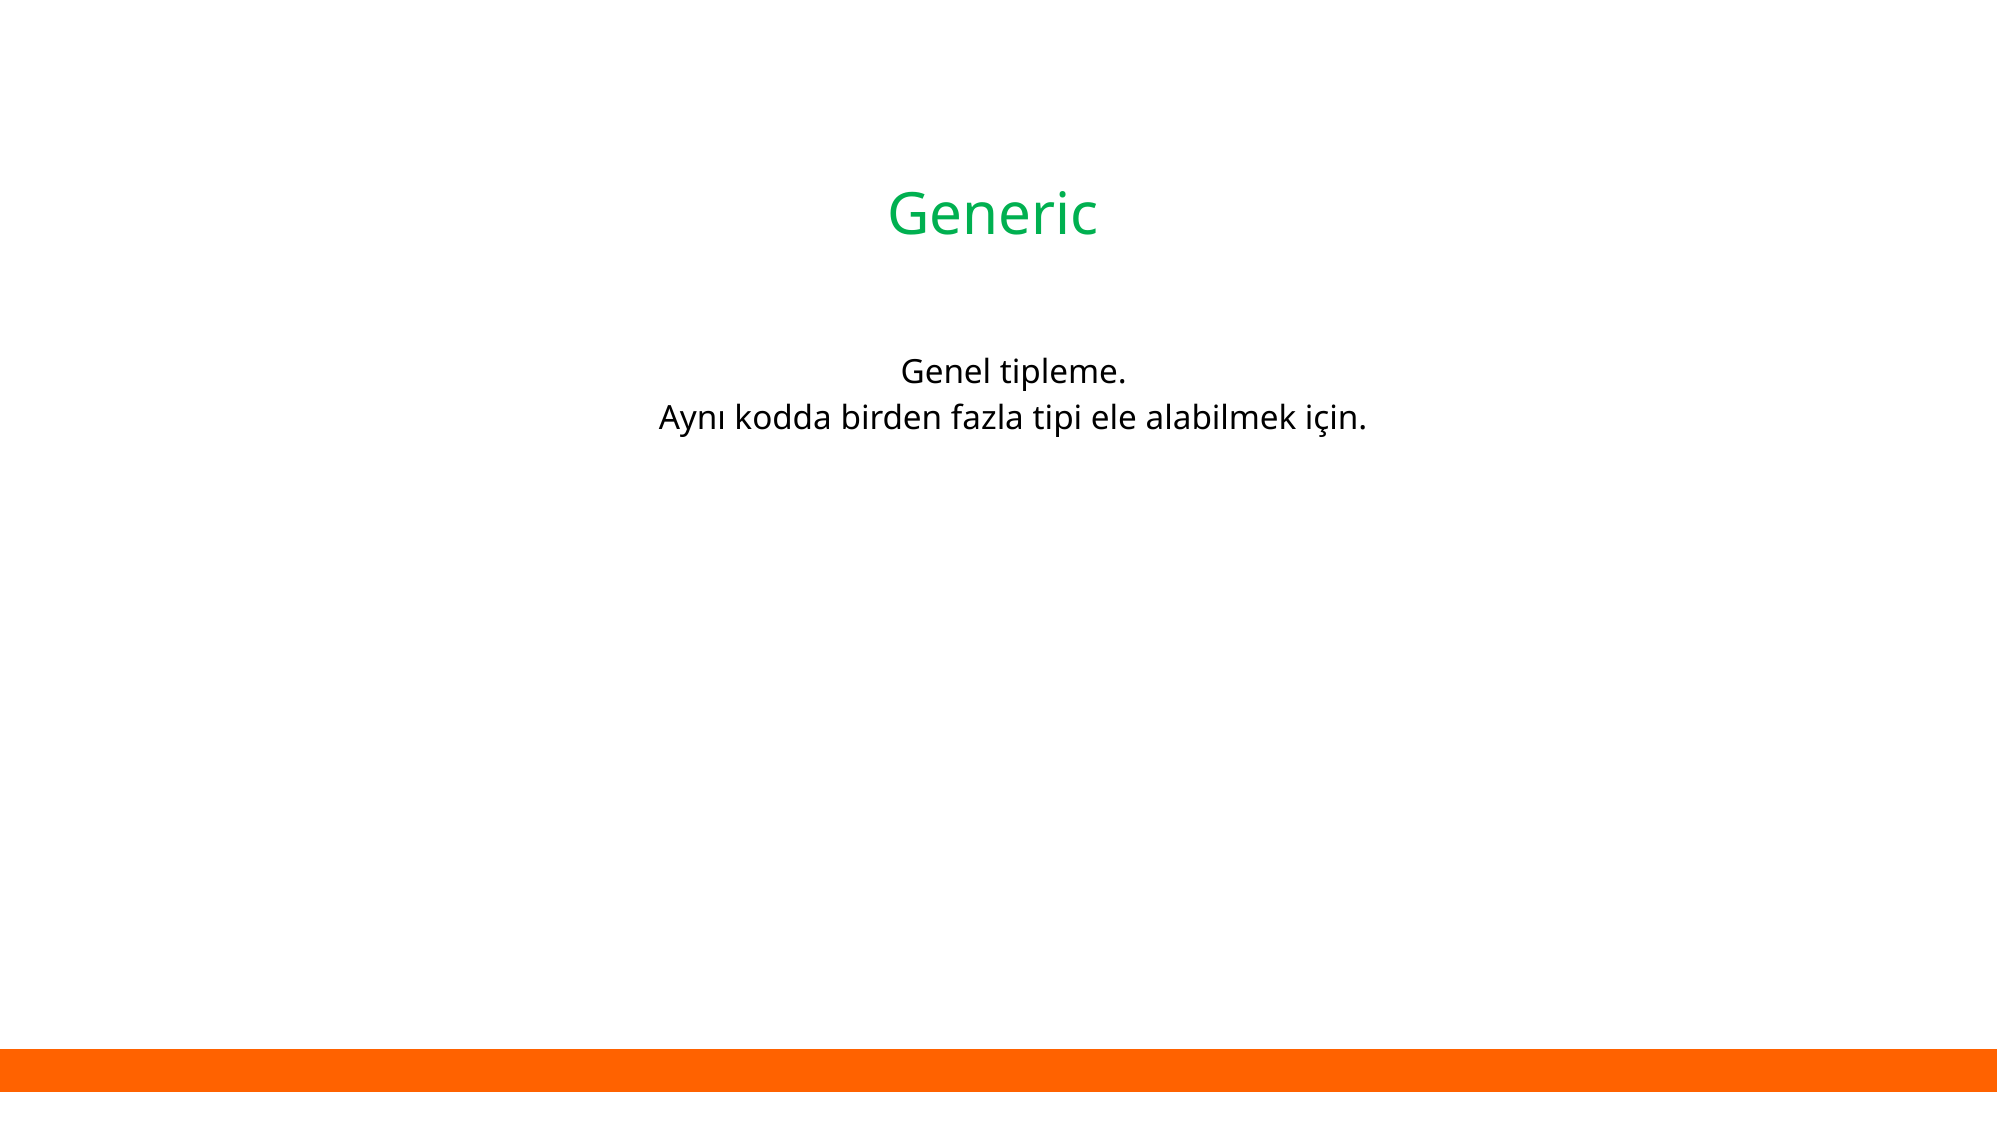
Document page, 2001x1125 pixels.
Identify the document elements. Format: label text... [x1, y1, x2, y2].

text_box Genel tipleme. Aynı kodda birden fazla tipi ele alabilmek için. [644, 341, 1356, 431]
text_box [0, 1049, 1997, 1092]
list Generic [413, 177, 1573, 267]
